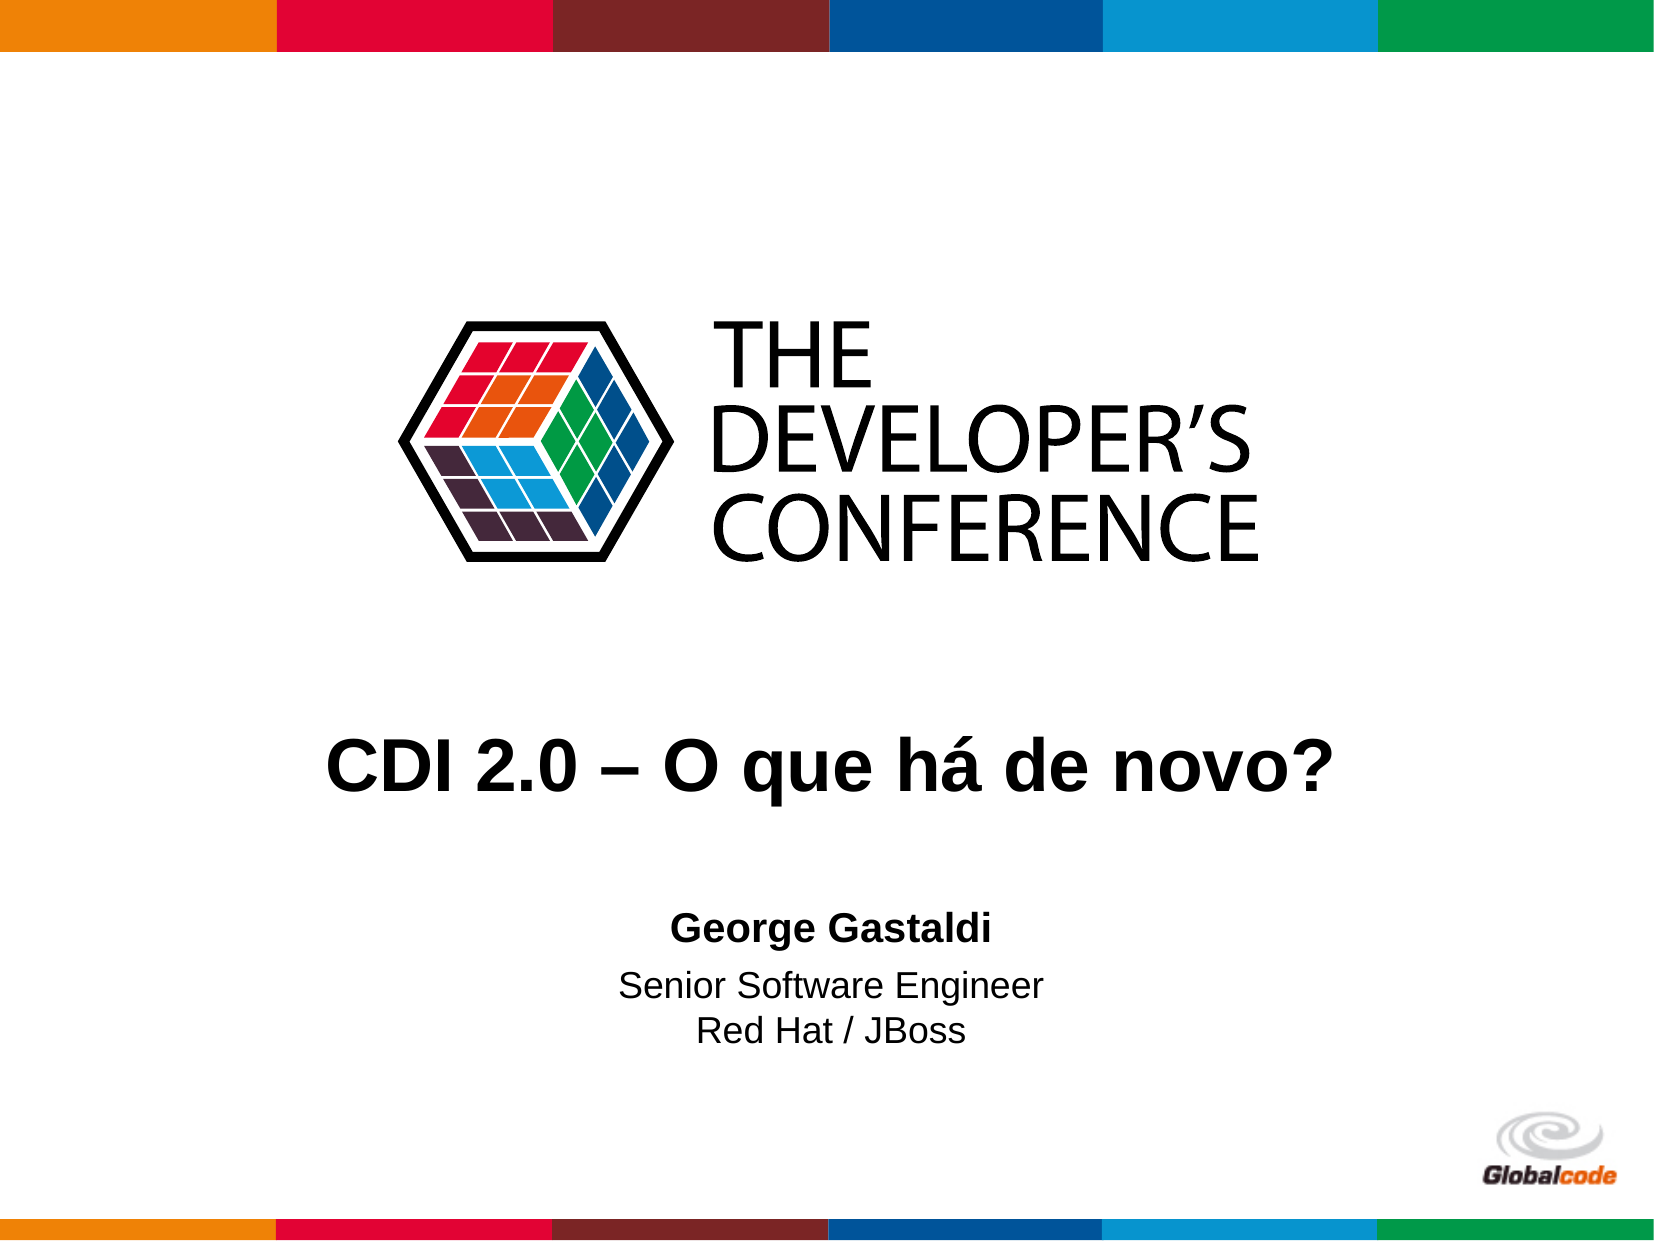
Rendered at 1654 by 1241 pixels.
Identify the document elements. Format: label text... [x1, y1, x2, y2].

text_box George Gastaldi [187, 893, 1475, 953]
title CDI 2.0 – O que há de novo? [187, 696, 1475, 827]
text_box Senior Software Engineer Red Hat / JBoss [187, 953, 1476, 1104]
text_box [187, 297, 1426, 518]
picture [1464, 1062, 1638, 1219]
